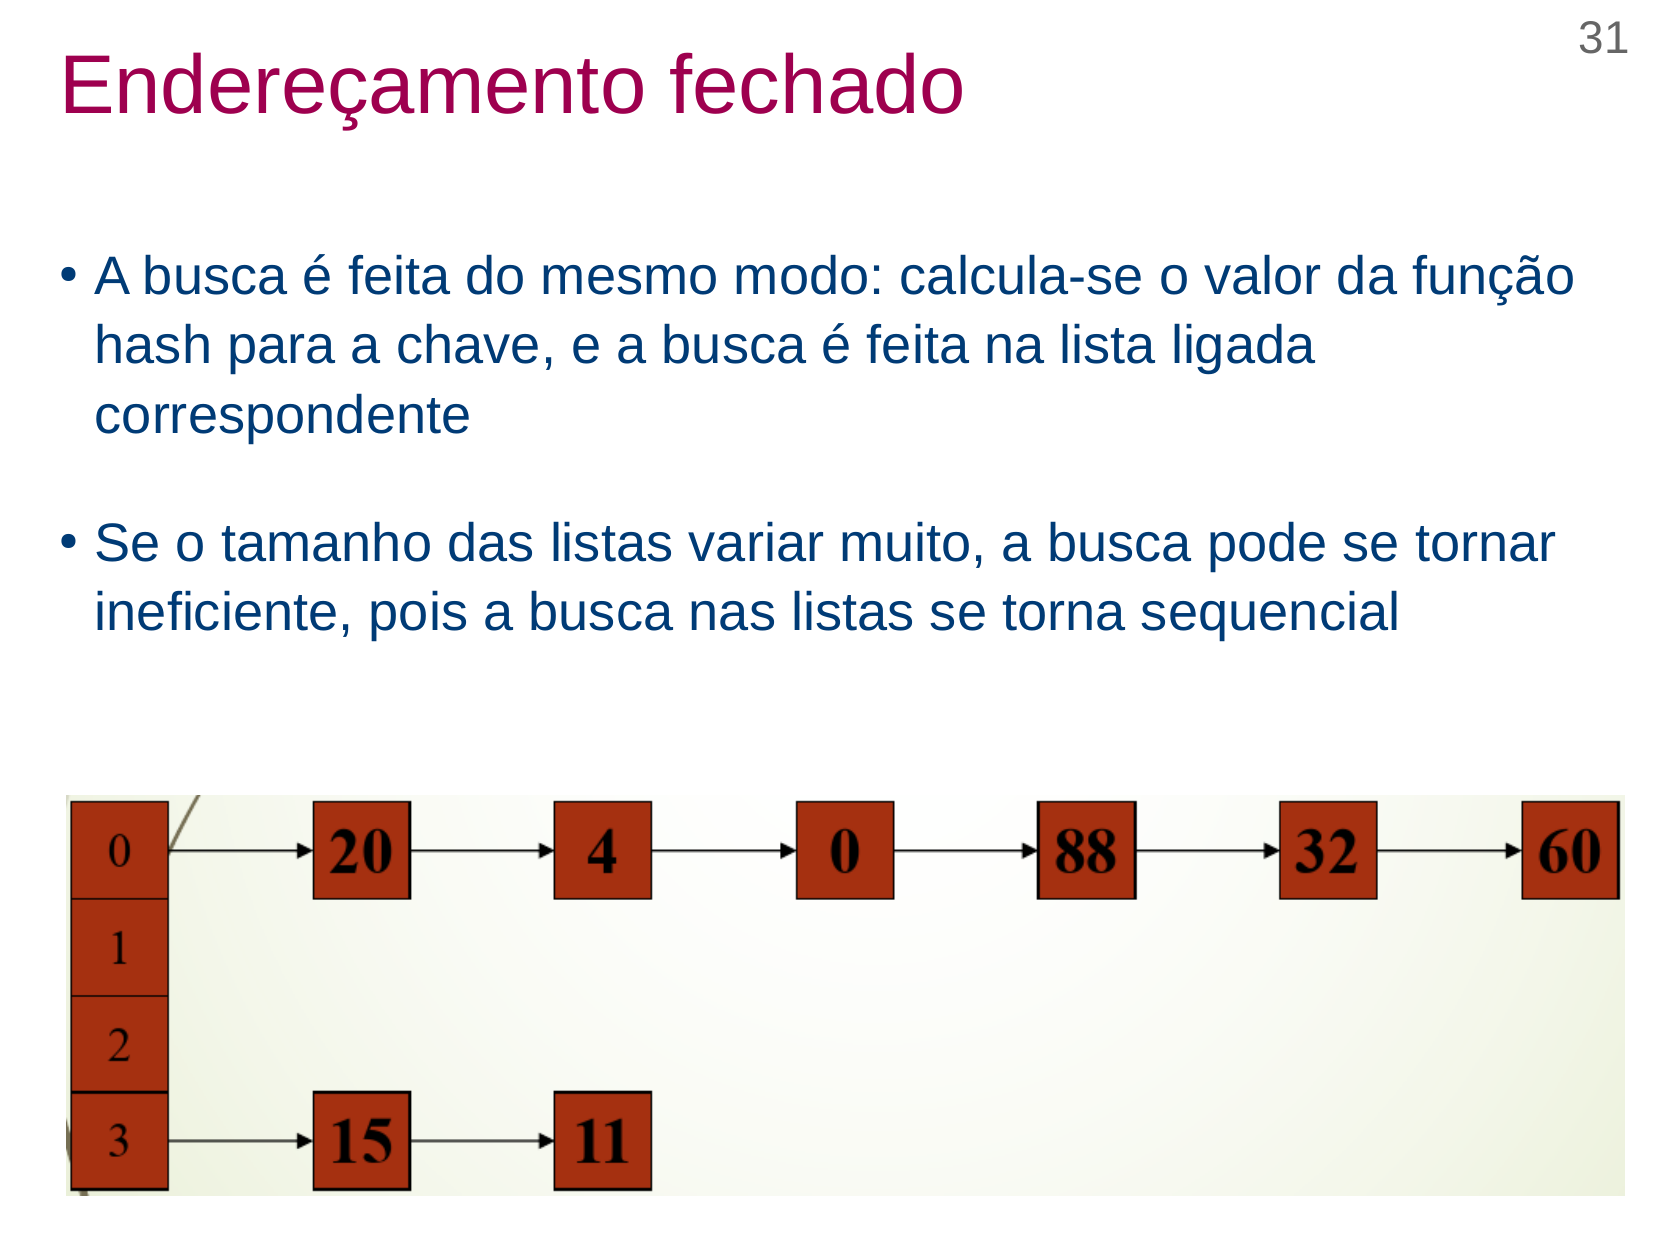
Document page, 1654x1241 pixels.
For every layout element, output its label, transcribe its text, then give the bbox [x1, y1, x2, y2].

picture [66, 795, 1625, 1196]
list A busca é feita do mesmo modo: calcula-se o valor da função hash para a chave, e a busca é feita na lista ligada correspondente Se o tamanho das listas variar muito, a busca pode se tornar ineficiente, pois a busca nas listas se torna sequencial [59, 236, 1595, 1211]
title Endereçamento fechado [59, 29, 1595, 148]
